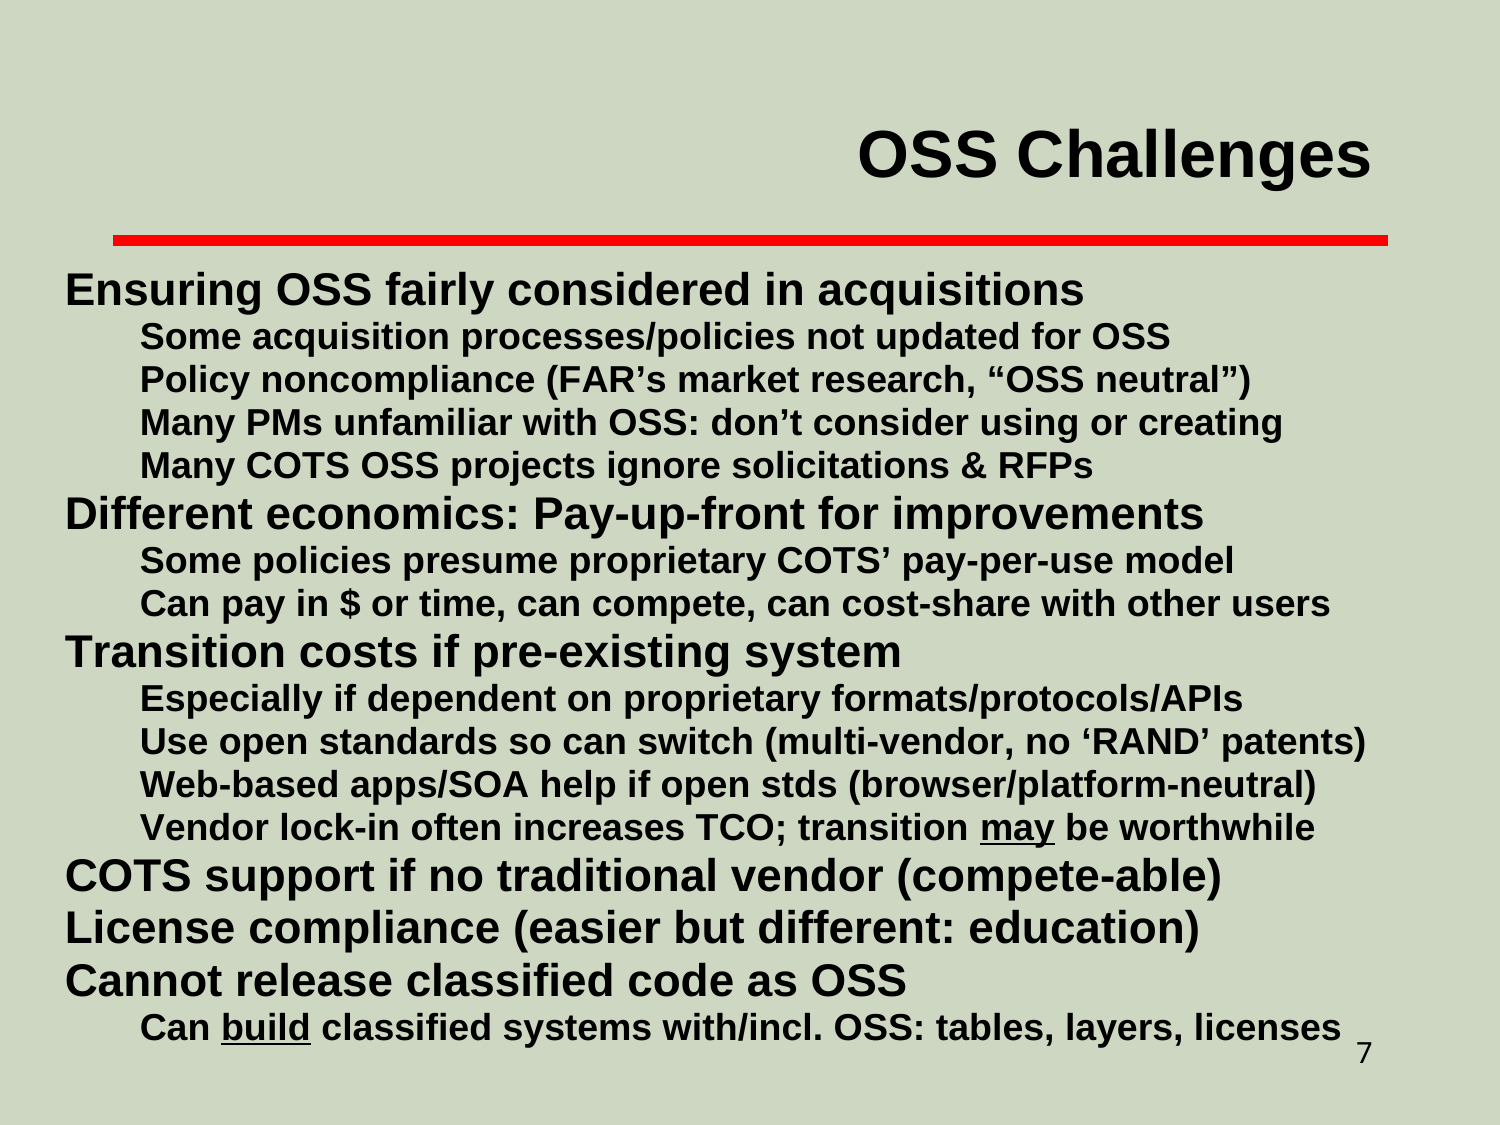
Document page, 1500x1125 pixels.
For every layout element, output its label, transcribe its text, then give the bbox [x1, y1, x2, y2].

list Ensuring OSS fairly considered in acquisitions Some acquisition processes/policies not updated for OSS Policy noncompliance (FAR’s market research, “OSS neutral”) Many PMs unfamiliar with OSS: don’t consider using or creating Many COTS OSS projects ignore solicitations & RFPs Different economics: Pay-up-front for improvements Some policies presume proprietary COTS’ pay-per-use model Can pay in $ or time, can compete, can cost-share with other users Transition costs if pre-existing system Especially if dependent on proprietary formats/protocols/APIs Use open standards so can switch (multi-vendor, no ‘RAND’ patents) Web-based apps/SOA help if open stds (browser/platform-neutral) Vendor lock-in often increases TCO; transition may be worthwhile COTS support if no traditional vendor (compete-able) License compliance (easier but different: education) Cannot release classified code as OSS Can build classified systems with/incl. OSS: tables, layers, licenses [49, 265, 1435, 1100]
title OSS Challenges [337, 85, 1388, 224]
